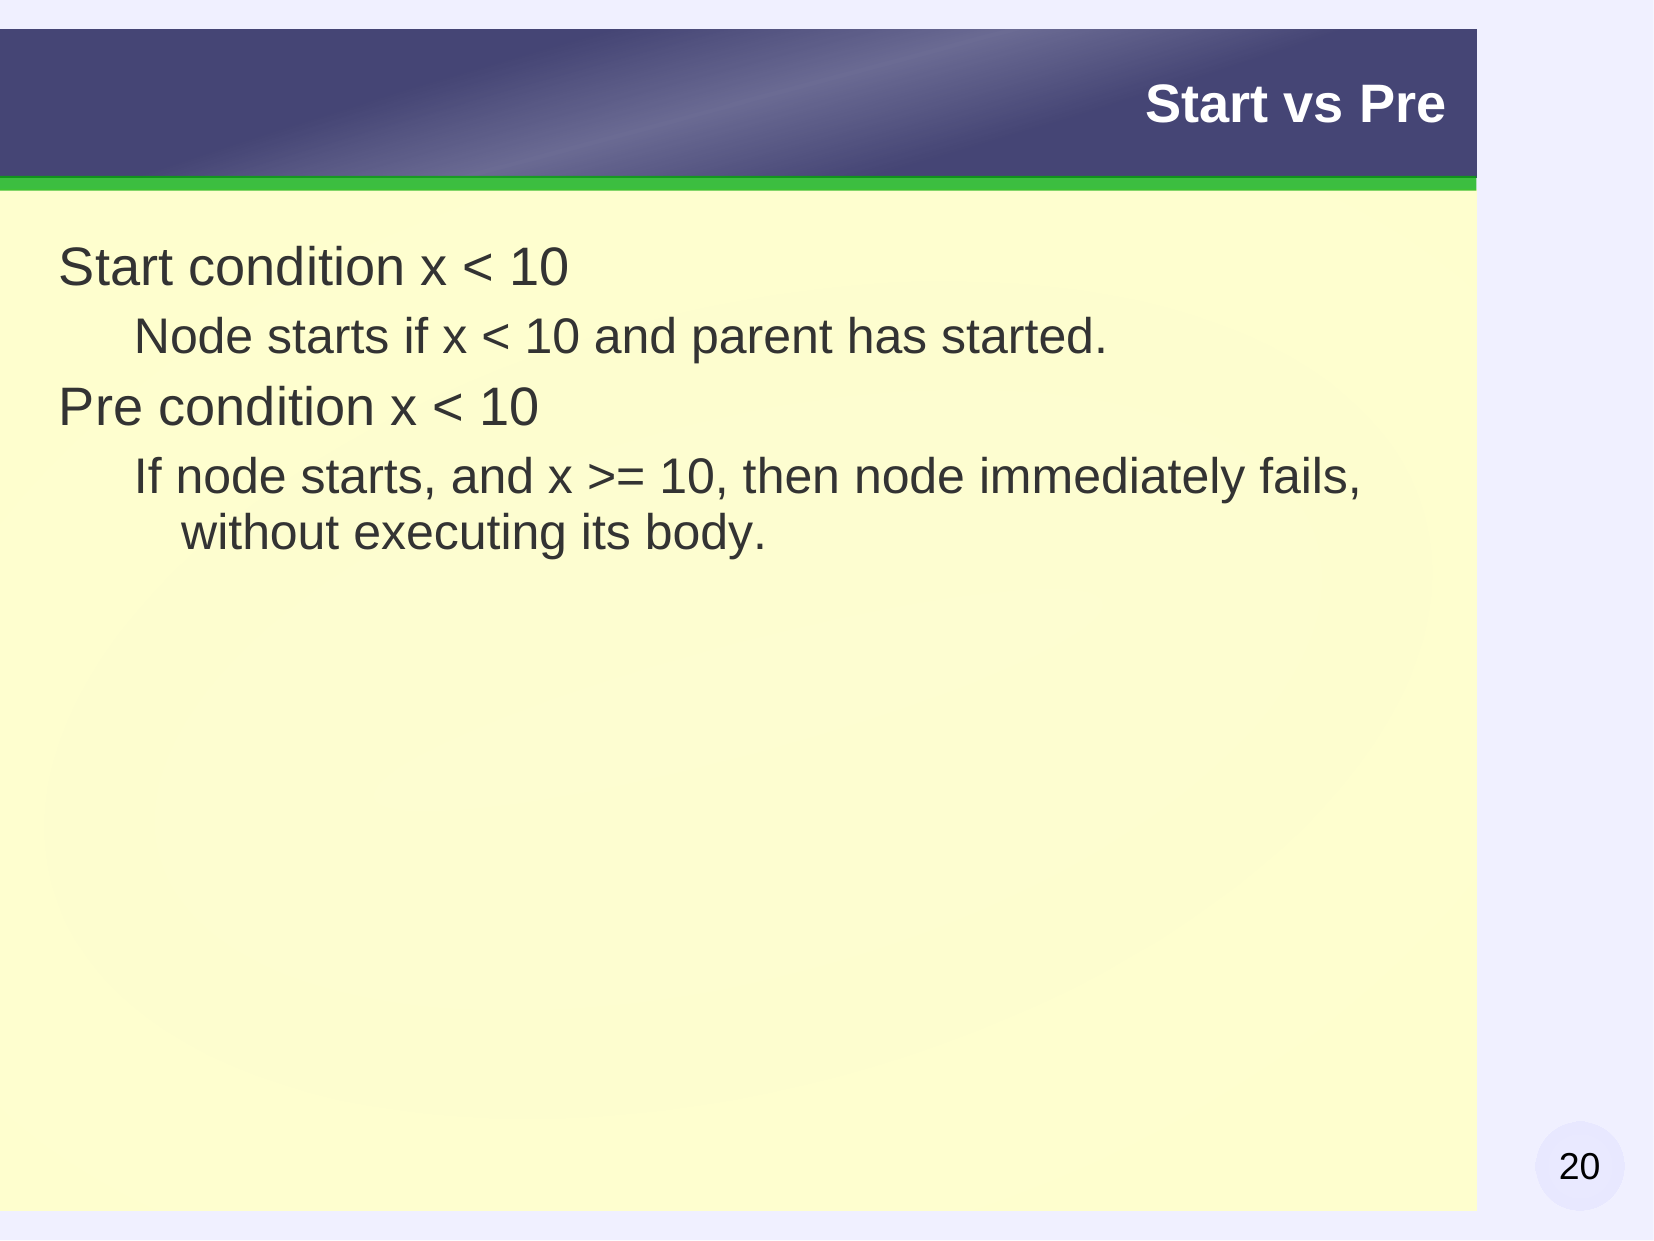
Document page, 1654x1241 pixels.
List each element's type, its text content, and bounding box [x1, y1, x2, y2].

title Start vs Pre [29, 59, 1447, 148]
list Start condition x < 10 Node starts if x < 10 and parent has started. Pre condition x < 10 If node starts, and x >= 10, then node immediately fails, without executing its body. [59, 236, 1418, 1182]
